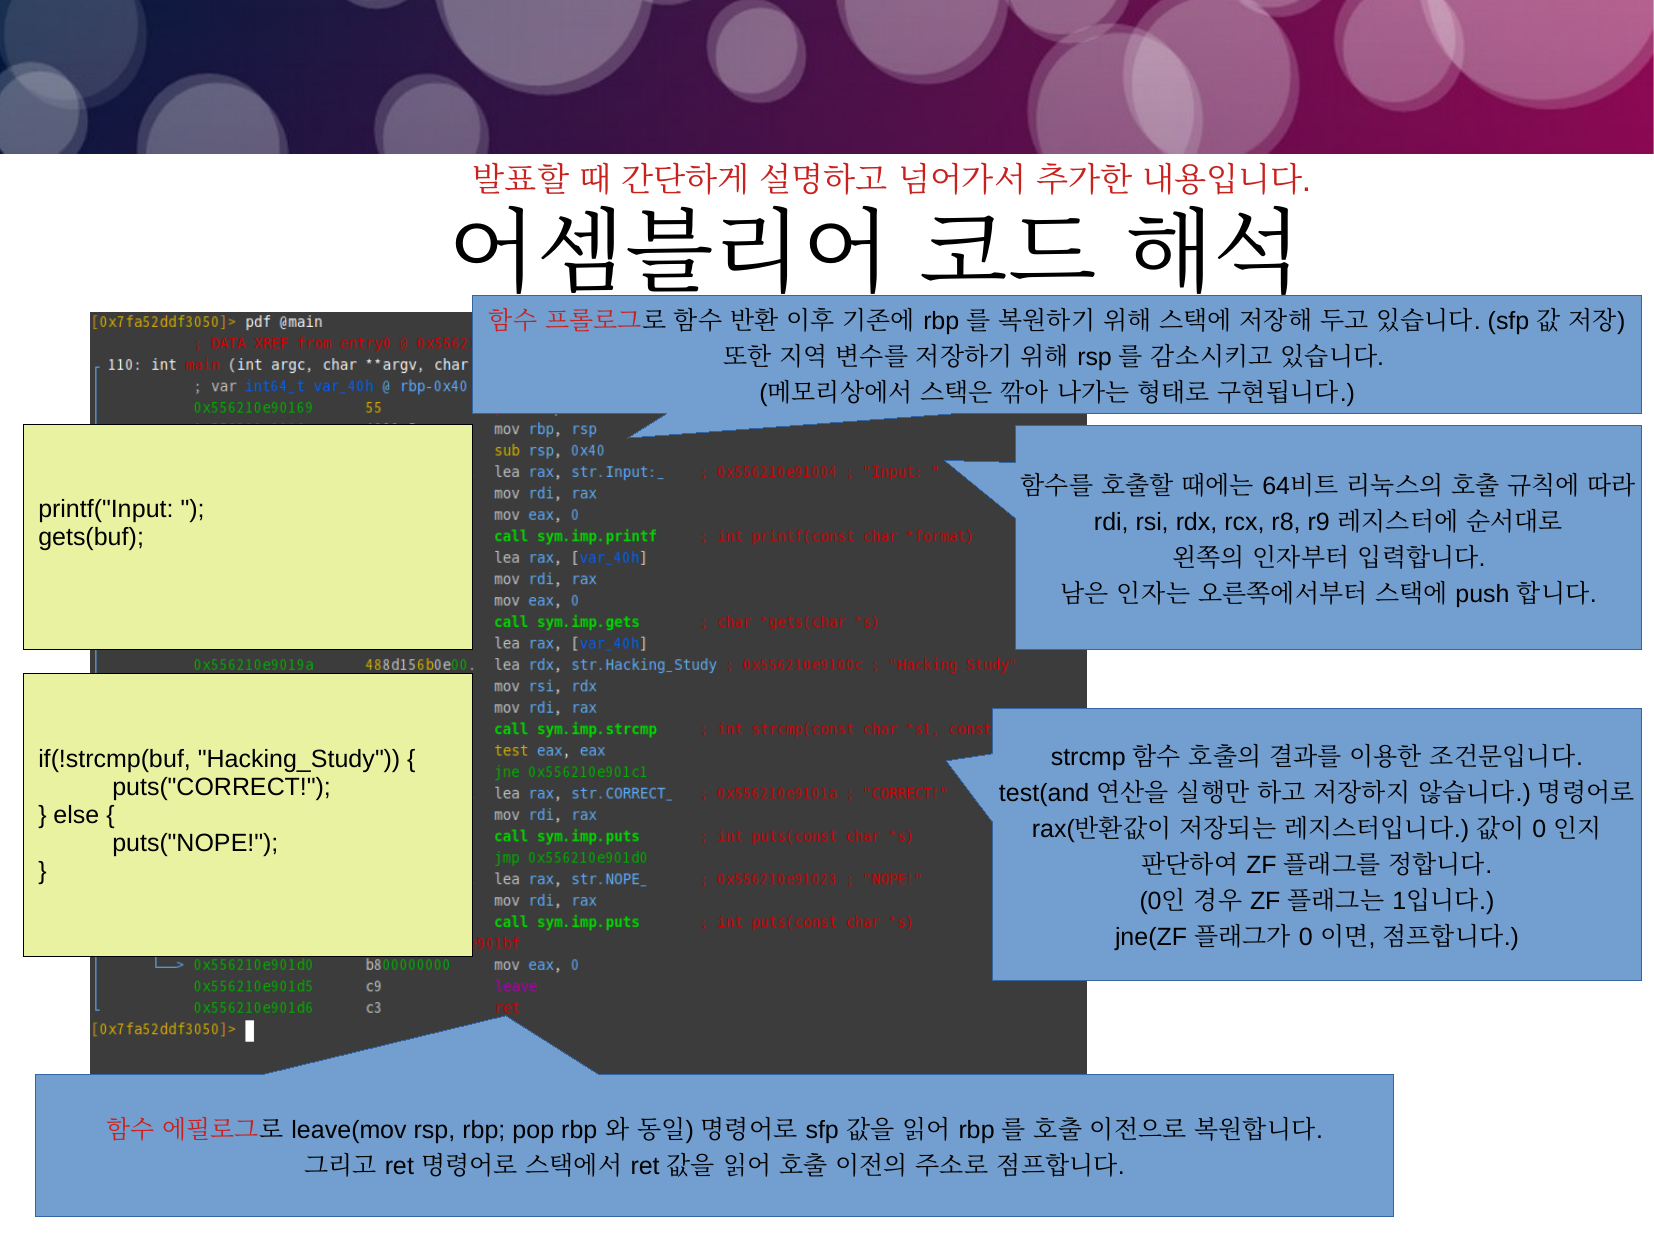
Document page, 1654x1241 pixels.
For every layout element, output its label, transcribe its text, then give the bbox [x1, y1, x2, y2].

text_box 함수 에필로그로 leave(mov rsp, rbp; pop rbp 와 동일) 명령어로 sfp 값을 읽어 rbp 를 호출 이전으로 복원합니다. 그리고 ret 명령어로 스택에서 ret 값을 읽어 호출 이전의 주소로 점프합니다. [35, 1015, 1394, 1217]
picture [90, 312, 1087, 1074]
text_box strcmp 함수 호출의 결과를 이용한 조건문입니다. test(and 연산을 실행만 하고 저장하지 않습니다.) 명령어로 rax(반환값이 저장되는 레지스터입니다.) 값이 0 인지 판단하여 ZF 플래그를 정합니다. (0인 경우 ZF 플래그는 1입니다.) jne(ZF 플래그가 0 이면, 점프합니다.) [946, 708, 1642, 981]
text_box 함수 프롤로그로 함수 반환 이후 기존에 rbp 를 복원하기 위해 스택에 저장해 두고 있습니다. (sfp 값 저장) 또한 지역 변수를 저장하기 위해 rsp 를 감소시키고 있습니다. (메모리상에서 스택은 깎아 나가는 형태로 구현됩니다.) [472, 295, 1642, 439]
picture [0, 0, 1654, 154]
text_box 함수를 호출할 때에는 64비트 리눅스의 호출 규칙에 따라 rdi, rsi, rdx, rcx, r8, r9 레지스터에 순서대로 왼쪽의 인자부터 입력합니다. 남은 인자는 오른쪽에서부터 스택에 push 합니다. [944, 425, 1642, 650]
list 발표할 때 간단하게 설명하고 넘어가서 추가한 내용입니다. [401, 153, 1327, 213]
text_box if(!strcmp(buf, "Hacking_Study")) { puts("CORRECT!"); } else { puts("NOPE!"); } [23, 673, 473, 957]
title 어셈블리어 코드 해석 [82, 159, 1571, 331]
text_box printf("Input: "); gets(buf); [23, 424, 473, 650]
